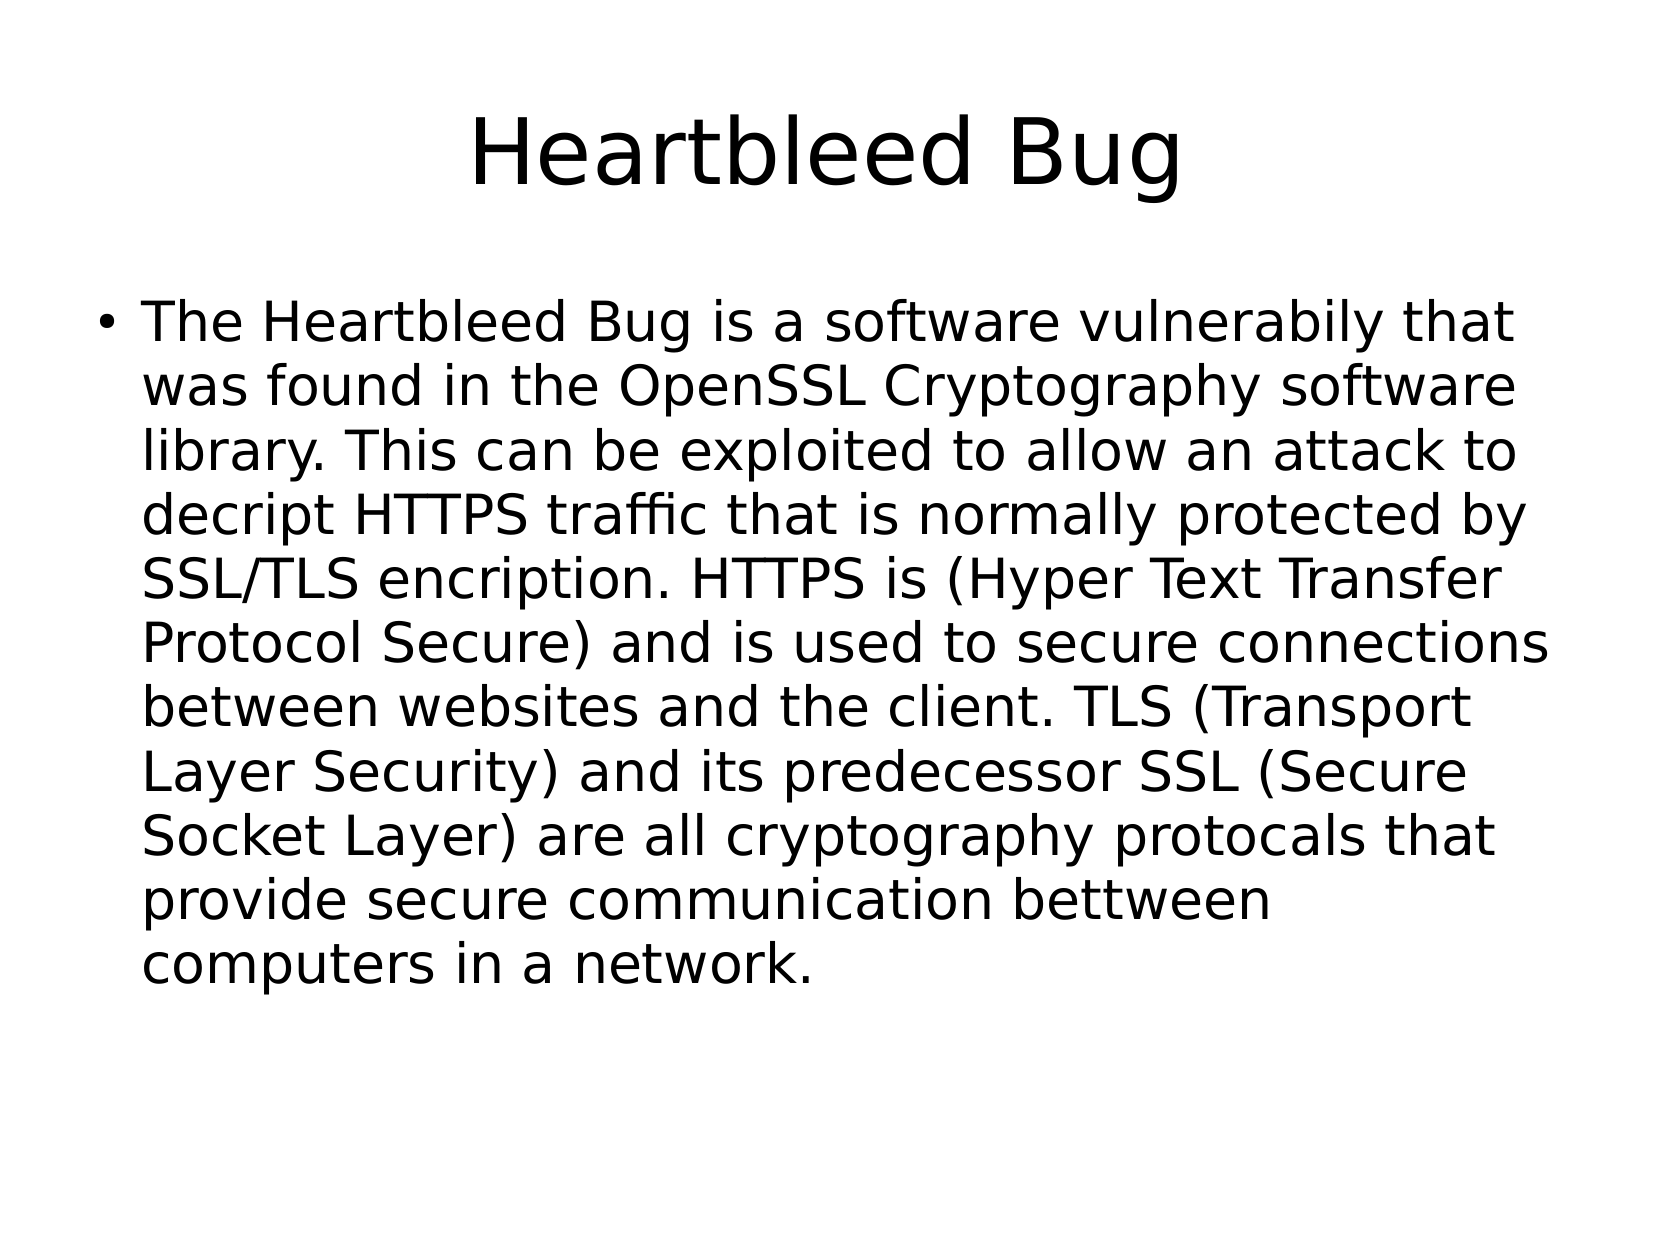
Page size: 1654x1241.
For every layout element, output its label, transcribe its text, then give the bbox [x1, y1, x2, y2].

title Heartbleed Bug [82, 49, 1571, 257]
list The Heartbleed Bug is a software vulnerabily that was found in the OpenSSL Cryptography software library. This can be exploited to allow an attack to decript HTTPS traffic that is normally protected by SSL/TLS encription. HTTPS is (Hyper Text Transfer Protocol Secure) and is used to secure connections between websites and the client. TLS (Transport Layer Security) and its predecessor SSL (Secure Socket Layer) are all cryptography protocals that provide secure communication bettween computers in a network. [82, 290, 1571, 1010]
